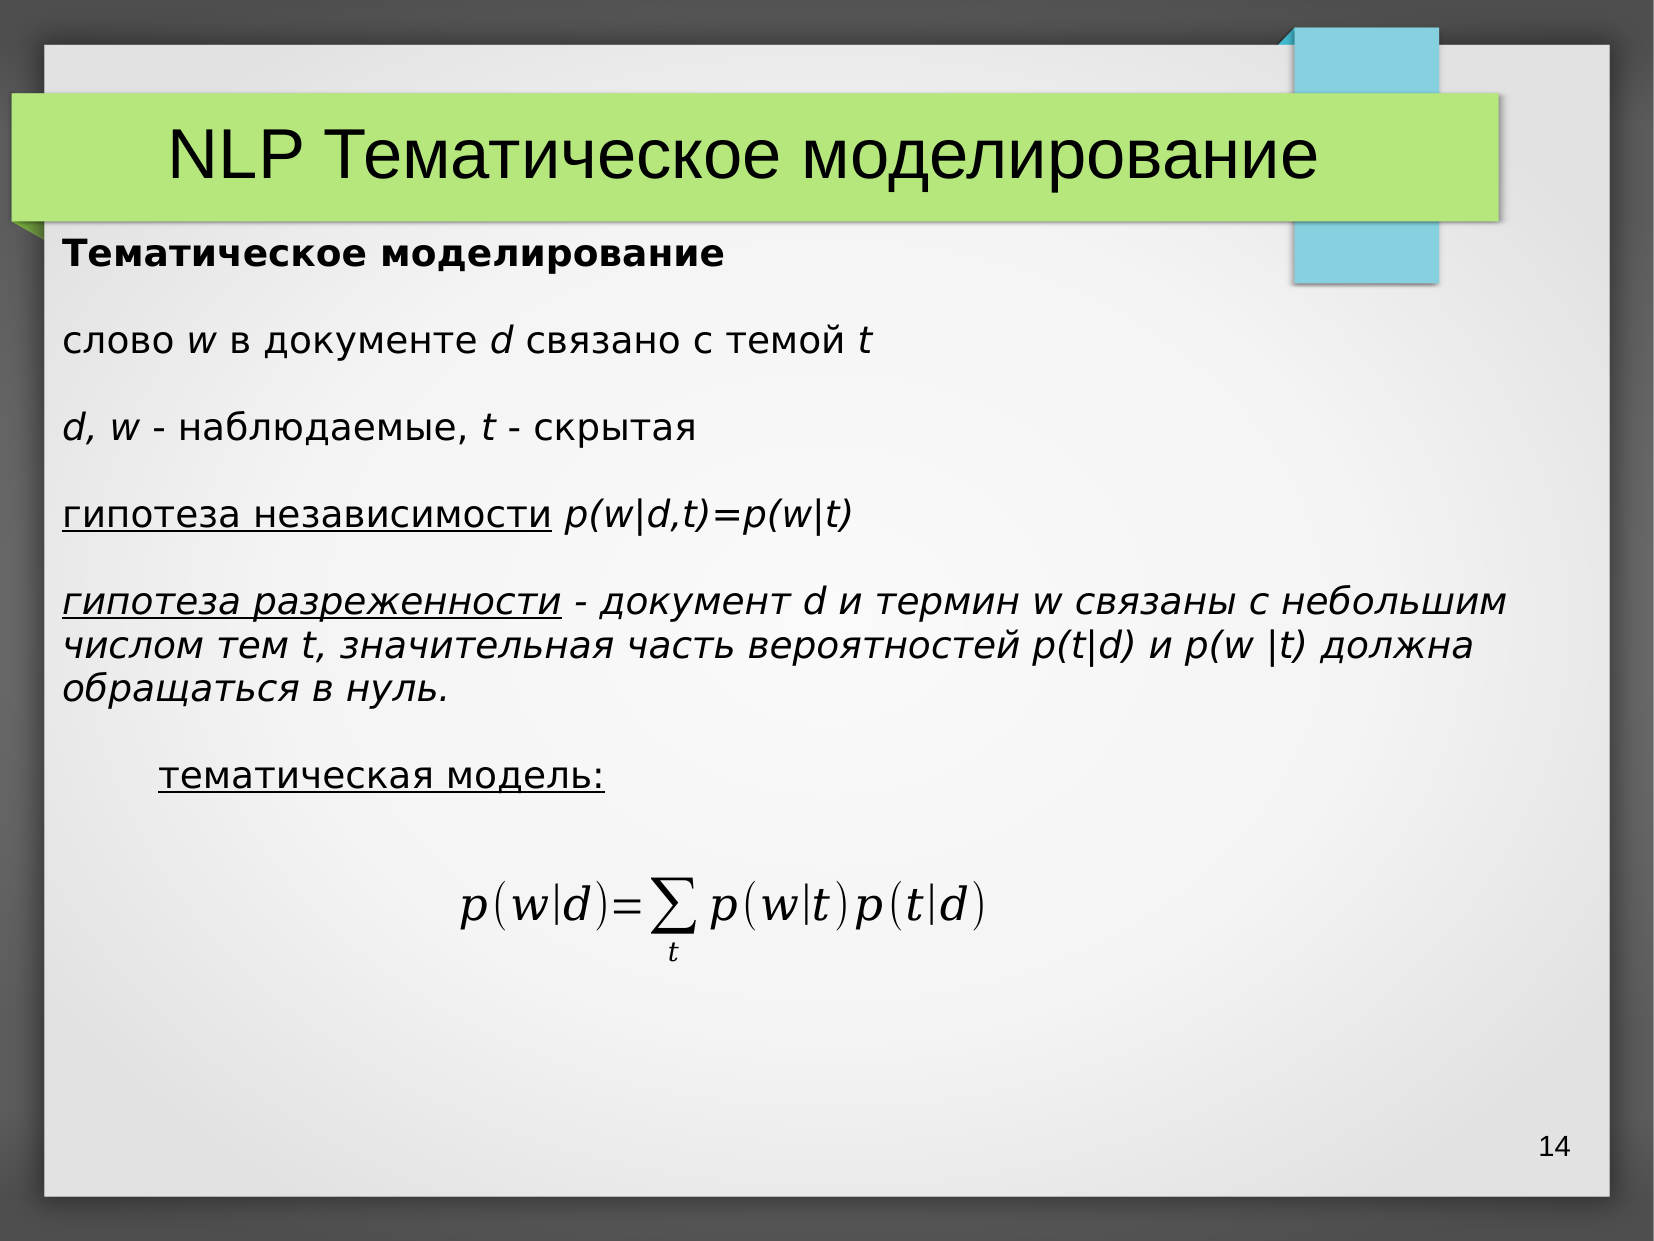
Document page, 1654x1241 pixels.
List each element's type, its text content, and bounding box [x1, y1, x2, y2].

title NLP Тематическое моделирование [82, 114, 1406, 194]
picture [0, 0, 1654, 1241]
text_box Тематическое моделирование слово w в документе d связано с темой t d, w - наблюдаемые, t - скрытая гипотеза независимости p(w|d,t)=p(w|t) гипотеза разреженности - документ d и термин w связаны с небольшим числом тем t, значительная часть вероятностей p(t|d) и p(w |t) должна обращаться в нуль. тематическая модель: [47, 224, 1536, 815]
chart [452, 874, 993, 969]
